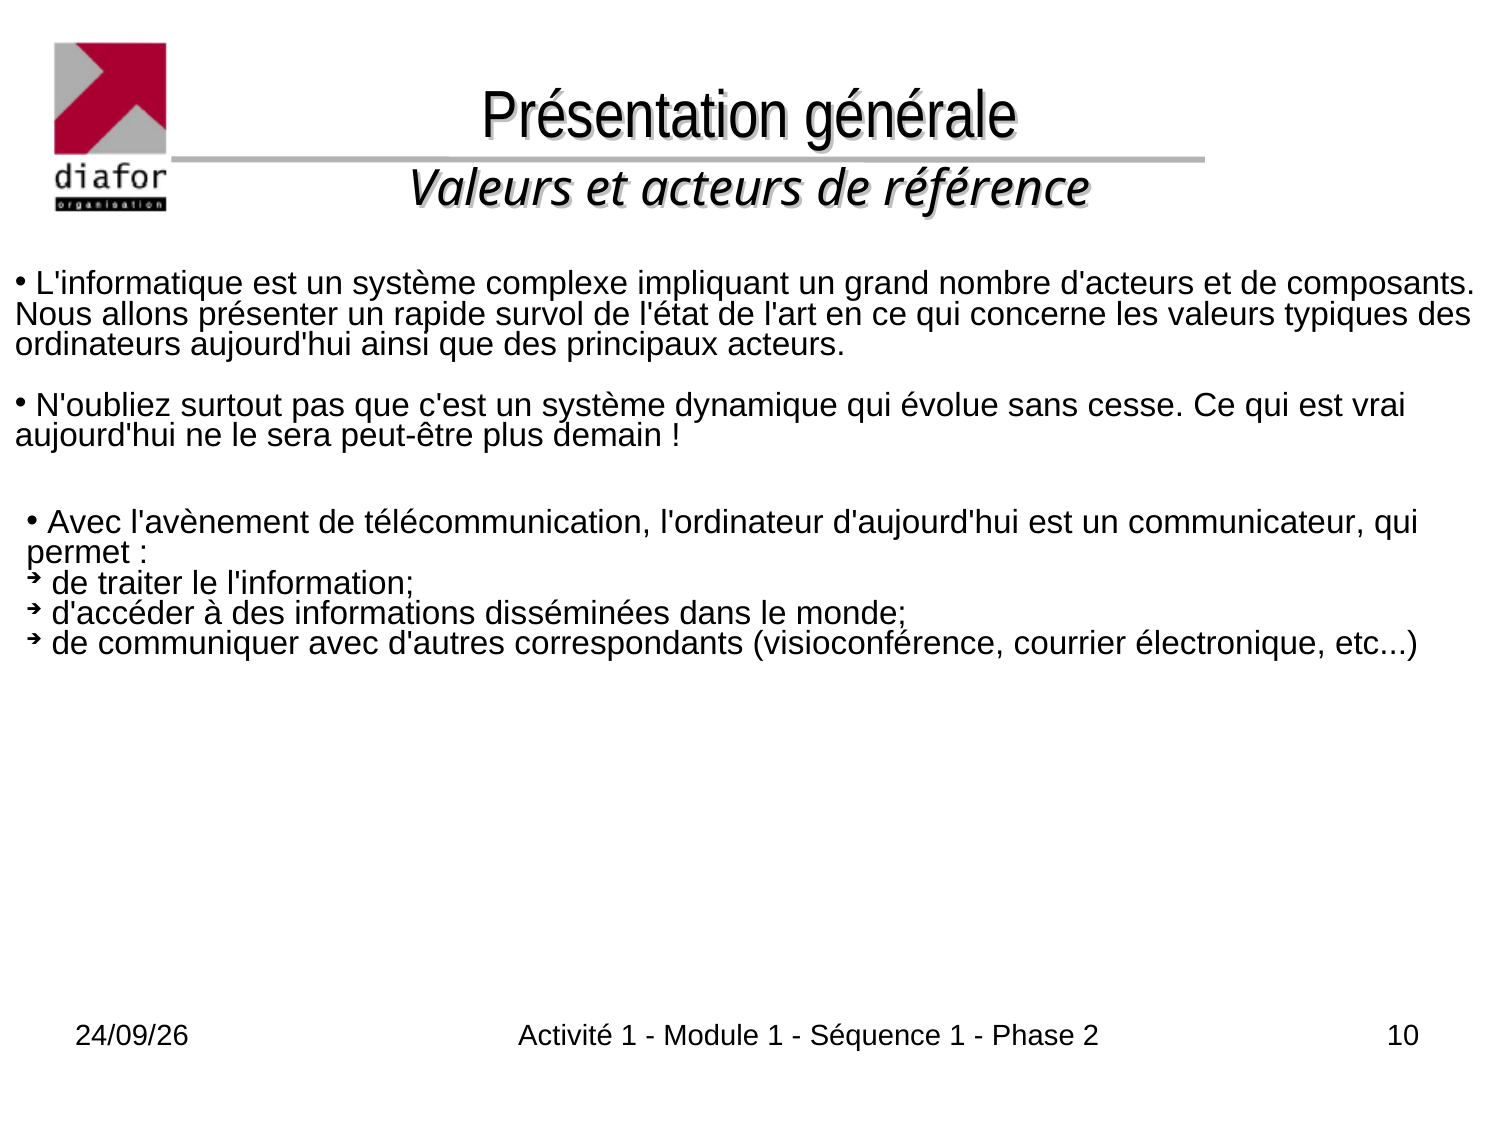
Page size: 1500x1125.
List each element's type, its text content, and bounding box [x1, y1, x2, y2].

text_box L'informatique est un système complexe impliquant un grand nombre d'acteurs et de composants. Nous allons présenter un rapide survol de l'état de l'art en ce qui concerne les valeurs typiques des ordinateurs aujourd'hui ainsi que des principaux acteurs. N'oubliez surtout pas que c'est un système dynamique qui évolue sans cesse. Ce qui est vrai aujourd'hui ne le sera peut-être plus demain ! [0, 263, 1500, 461]
picture [53, 42, 168, 213]
text_box Avec l'avènement de télécommunication, l'ordinateur d'aujourd'hui est un communicateur, qui permet : de traiter le l'information; d'accéder à des informations disséminées dans le monde; de communiquer avec d'autres correspondants (visioconférence, courrier électronique, etc...) [11, 501, 1500, 669]
title Présentation générale Valeurs et acteurs de référence [75, 45, 1426, 250]
